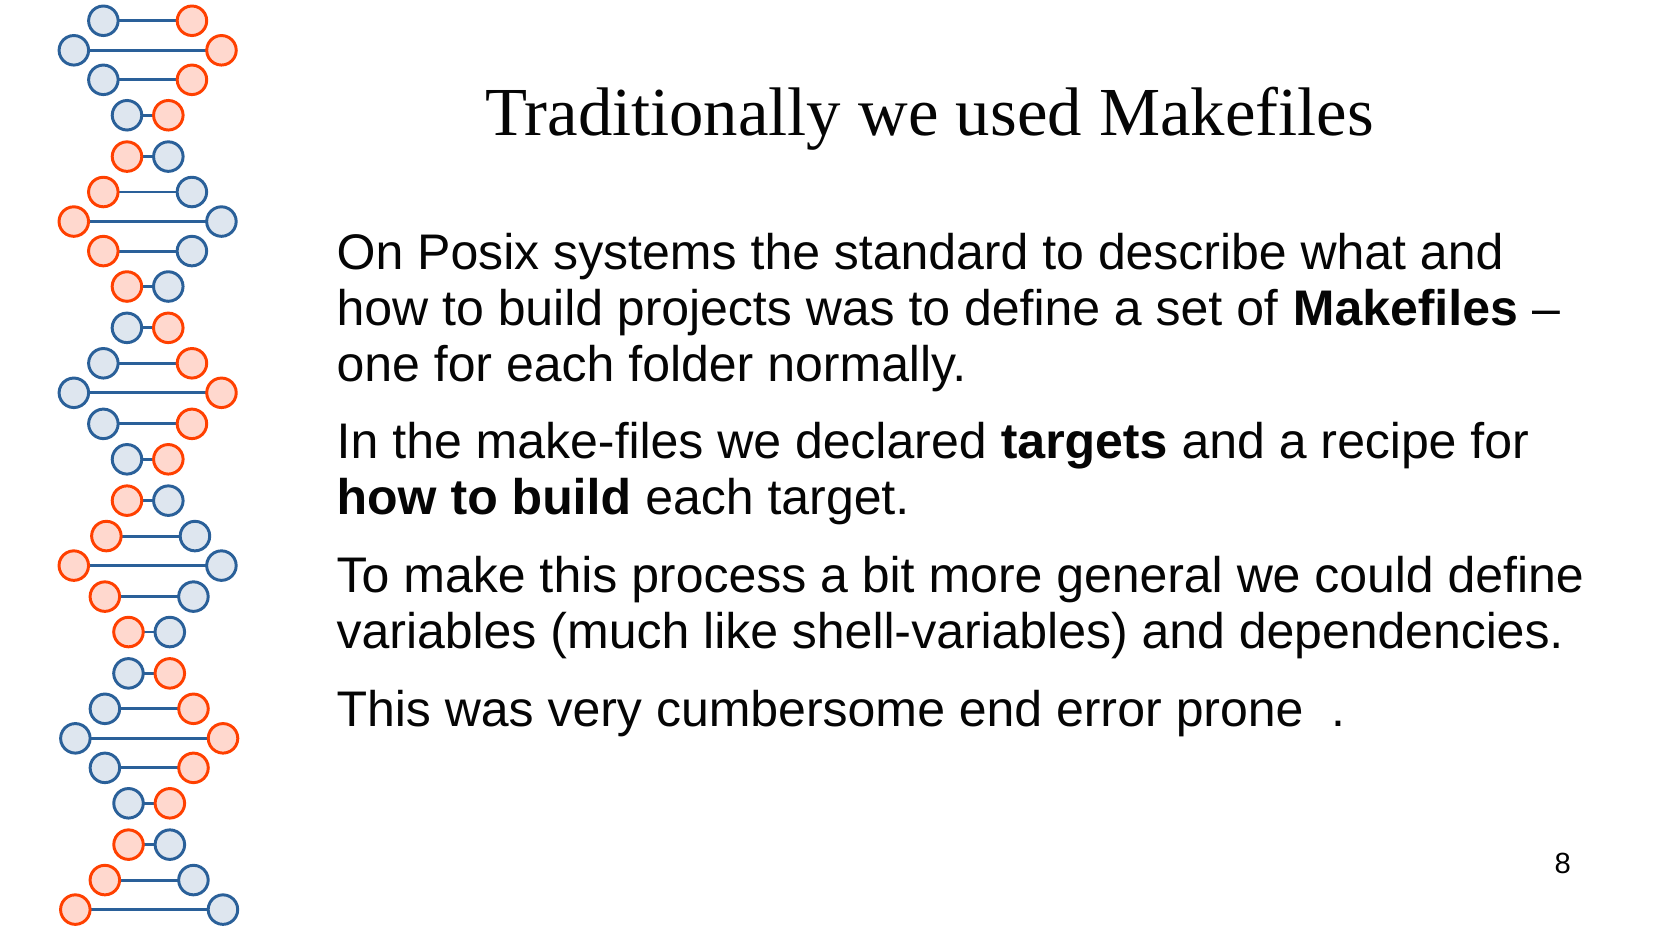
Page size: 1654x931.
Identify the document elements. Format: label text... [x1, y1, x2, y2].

list On Posix systems the standard to describe what and how to build projects was to define a set of Makefiles – one for each folder normally. In the make-files we declared targets and a recipe for how to build each target. To make this process a bit more general we could define variables (much like shell-variables) and dependencies. This was very cumbersome end error prone . [265, 224, 1595, 764]
title Traditionally we used Makefiles [265, 35, 1595, 189]
